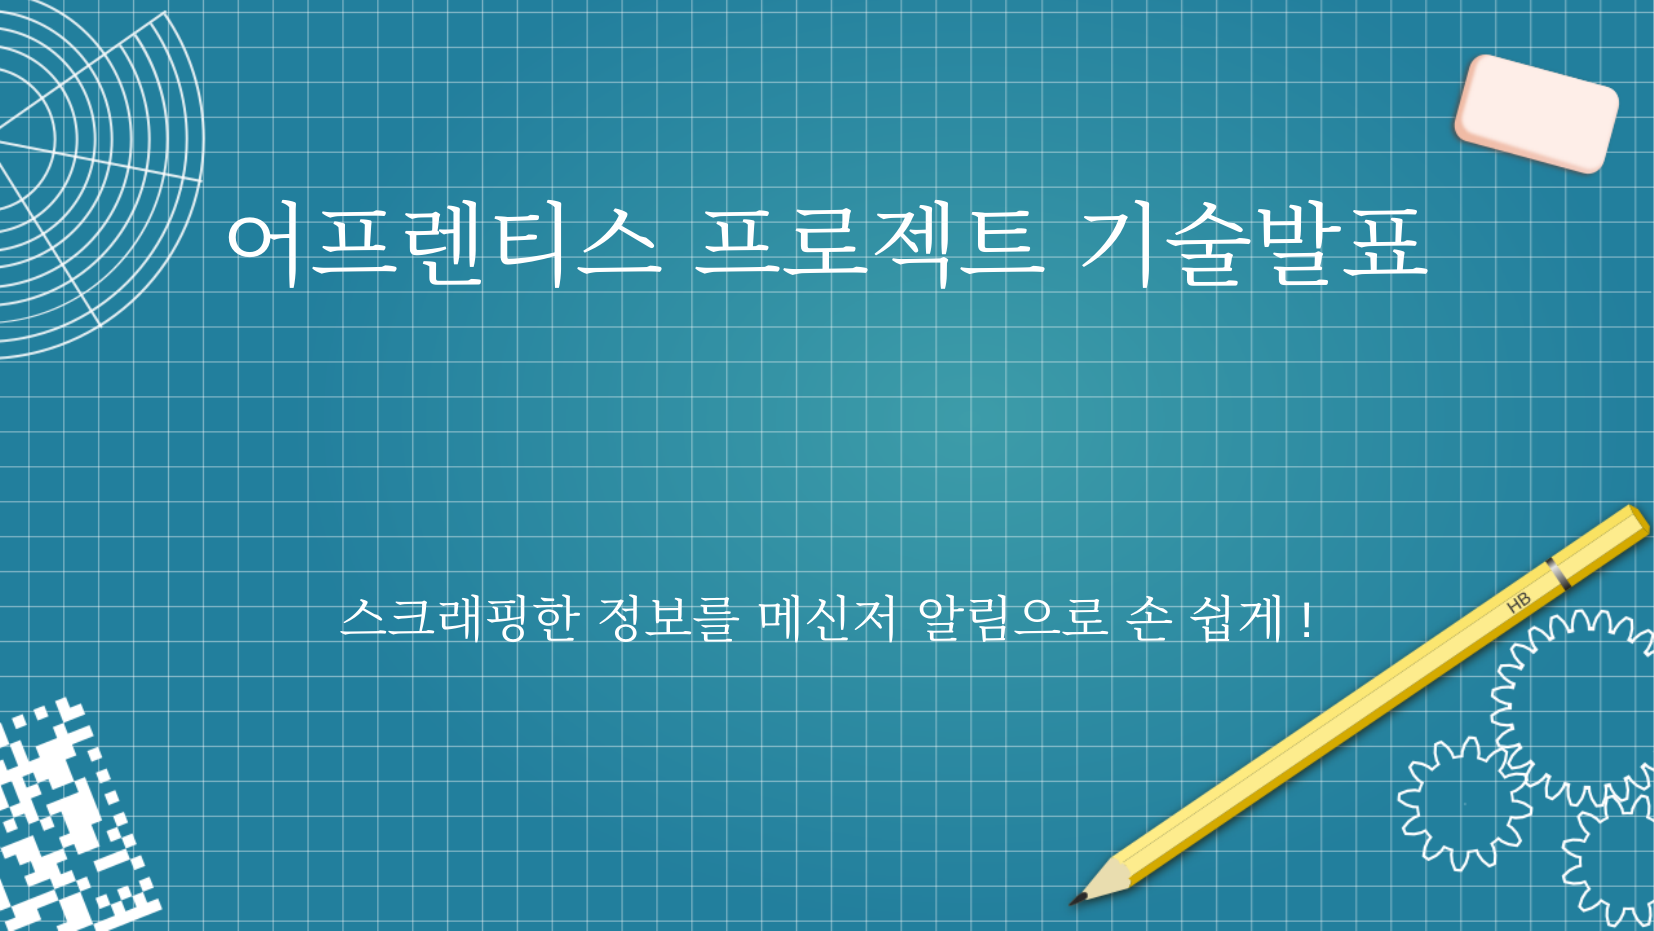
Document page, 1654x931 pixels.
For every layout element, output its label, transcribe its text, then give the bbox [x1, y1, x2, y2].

picture [0, 0, 1654, 931]
subtitle 스크래핑한 정보를 메신저 알림으로 손 쉽게! [82, 389, 1571, 842]
title 어프렌티스 프로젝트 기술발표 [82, 132, 1571, 346]
